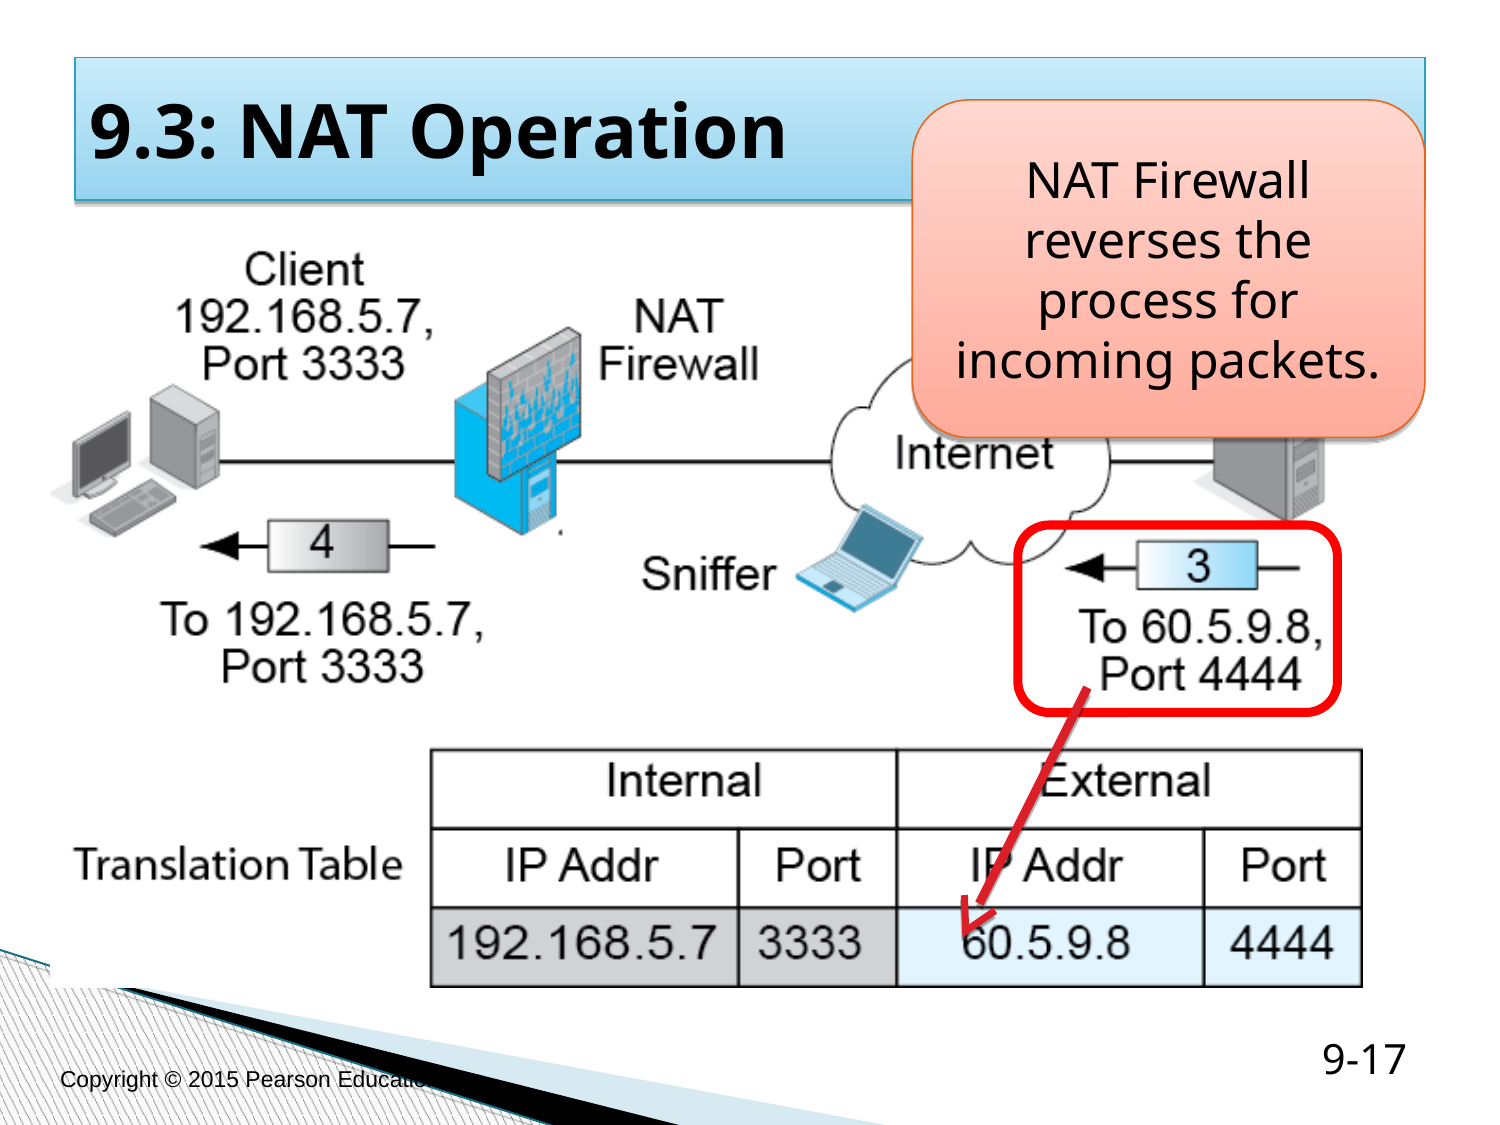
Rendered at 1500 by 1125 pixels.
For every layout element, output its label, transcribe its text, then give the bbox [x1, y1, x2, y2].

text_box NAT Firewall reverses the process for incoming packets. [912, 99, 1425, 438]
picture [0, 246, 1363, 1125]
footer Copyright © 2015 Pearson Education, Inc. [37, 1050, 513, 1100]
slide_number 9-<number> [1287, 1037, 1423, 1098]
title 9.3: NAT Operation [75, 57, 1425, 200]
